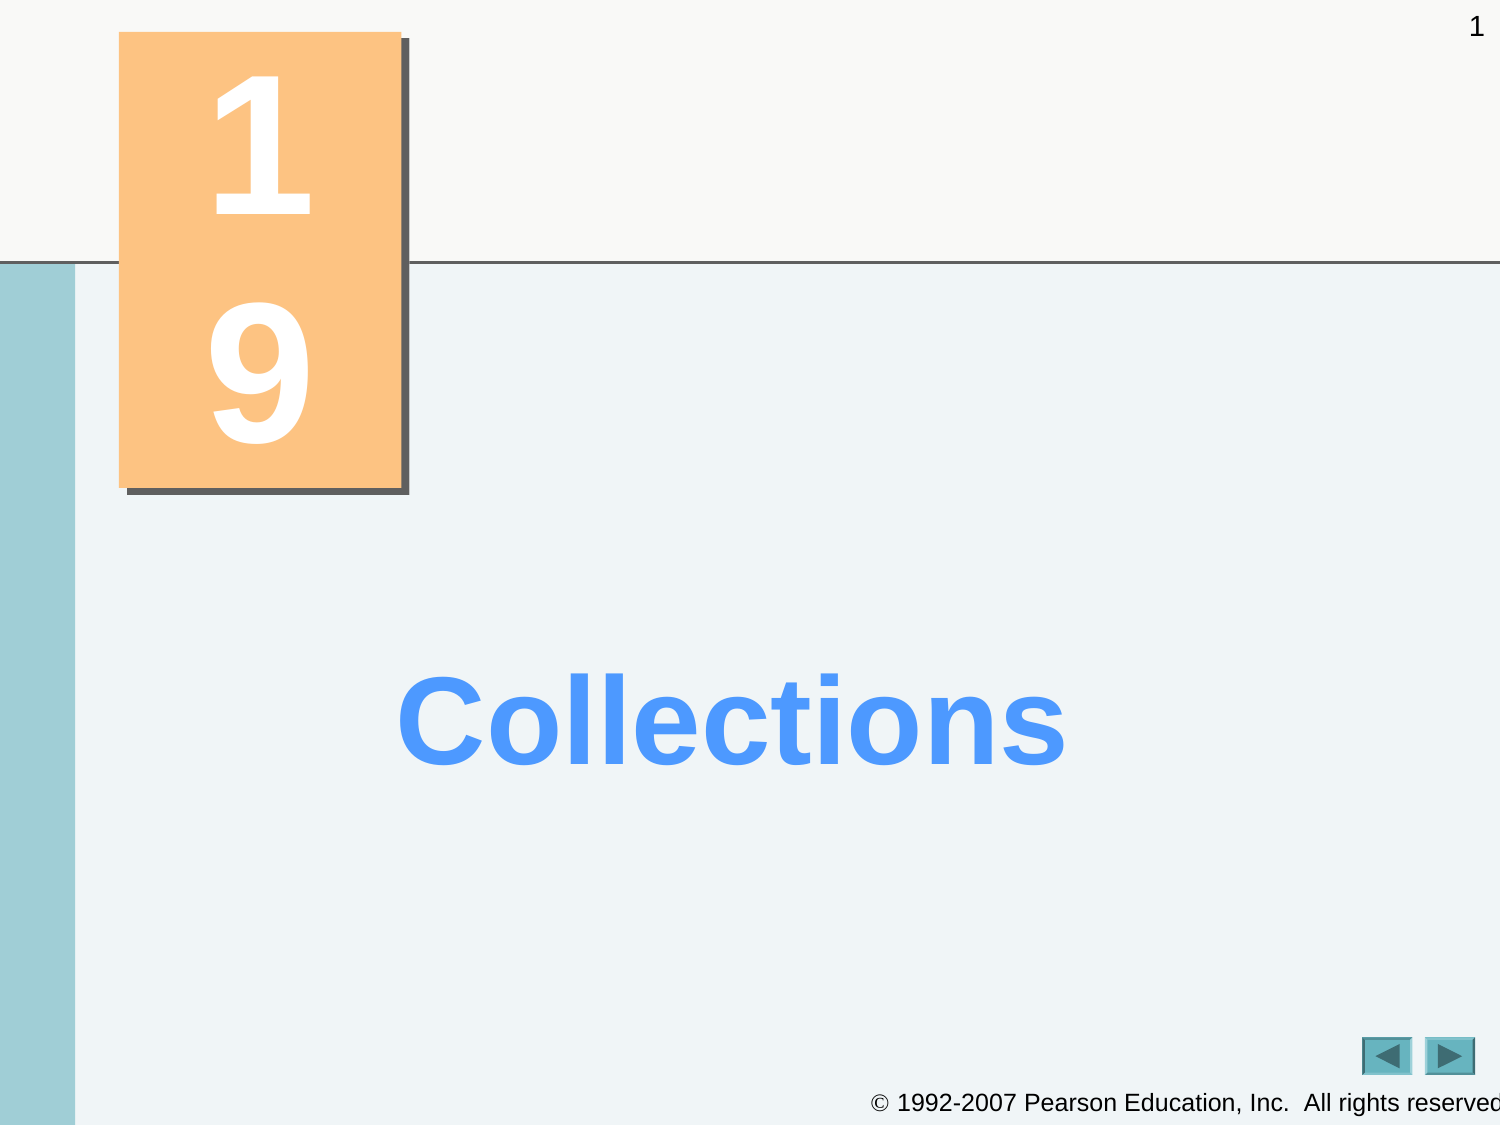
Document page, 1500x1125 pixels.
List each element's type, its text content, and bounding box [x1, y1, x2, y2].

list Collections [150, 642, 1351, 801]
title 19 [118, 31, 402, 488]
text_box <number> [1149, 0, 1500, 79]
